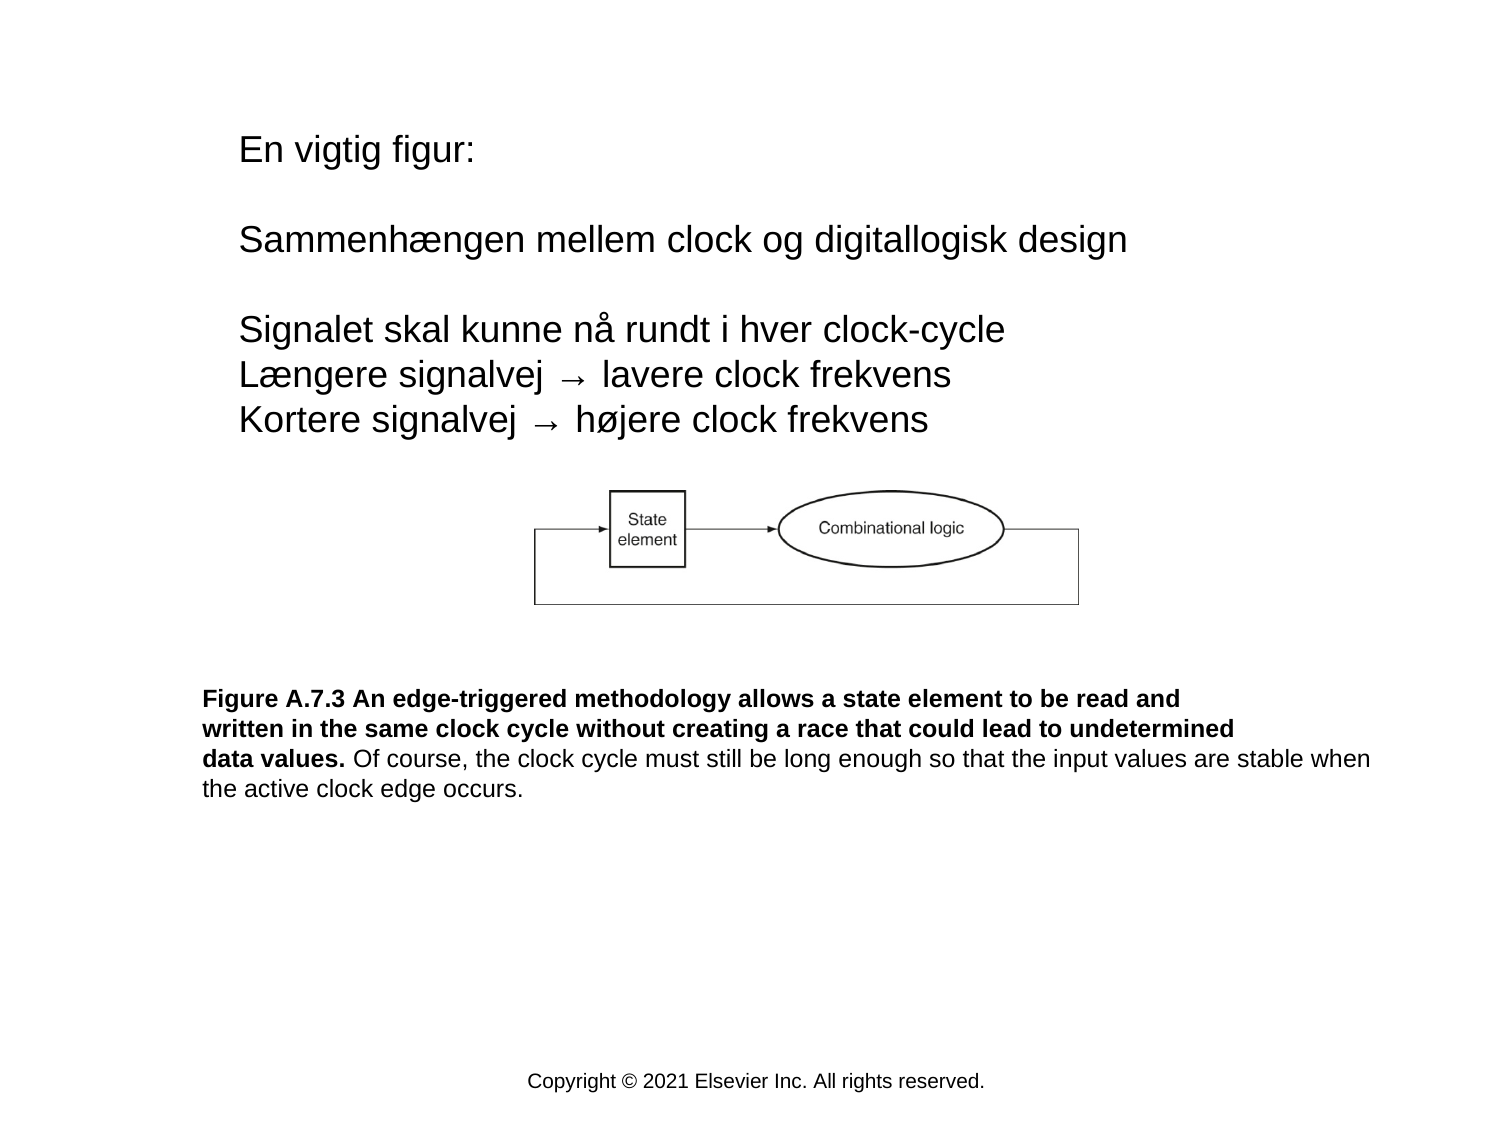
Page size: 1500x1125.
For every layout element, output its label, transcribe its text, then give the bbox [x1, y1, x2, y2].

text_box Figure A.7.3 An edge-triggered methodology allows a state element to be read and written in the same clock cycle without creating a race that could lead to undetermined data values. Of course, the clock cycle must still be long enough so that the input values are stable when the active clock edge occurs. [187, 674, 1500, 811]
text_box Copyright © 2021 Elsevier Inc. All rights reserved. [512, 1059, 1001, 1101]
picture [534, 490, 1079, 605]
text_box En vigtig figur: Sammenhængen mellem clock og digitallogisk design Signalet skal kunne nå rundt i hver clock-cycle Længere signalvej → lavere clock frekvens Kortere signalvej → højere clock frekvens [223, 117, 1143, 448]
